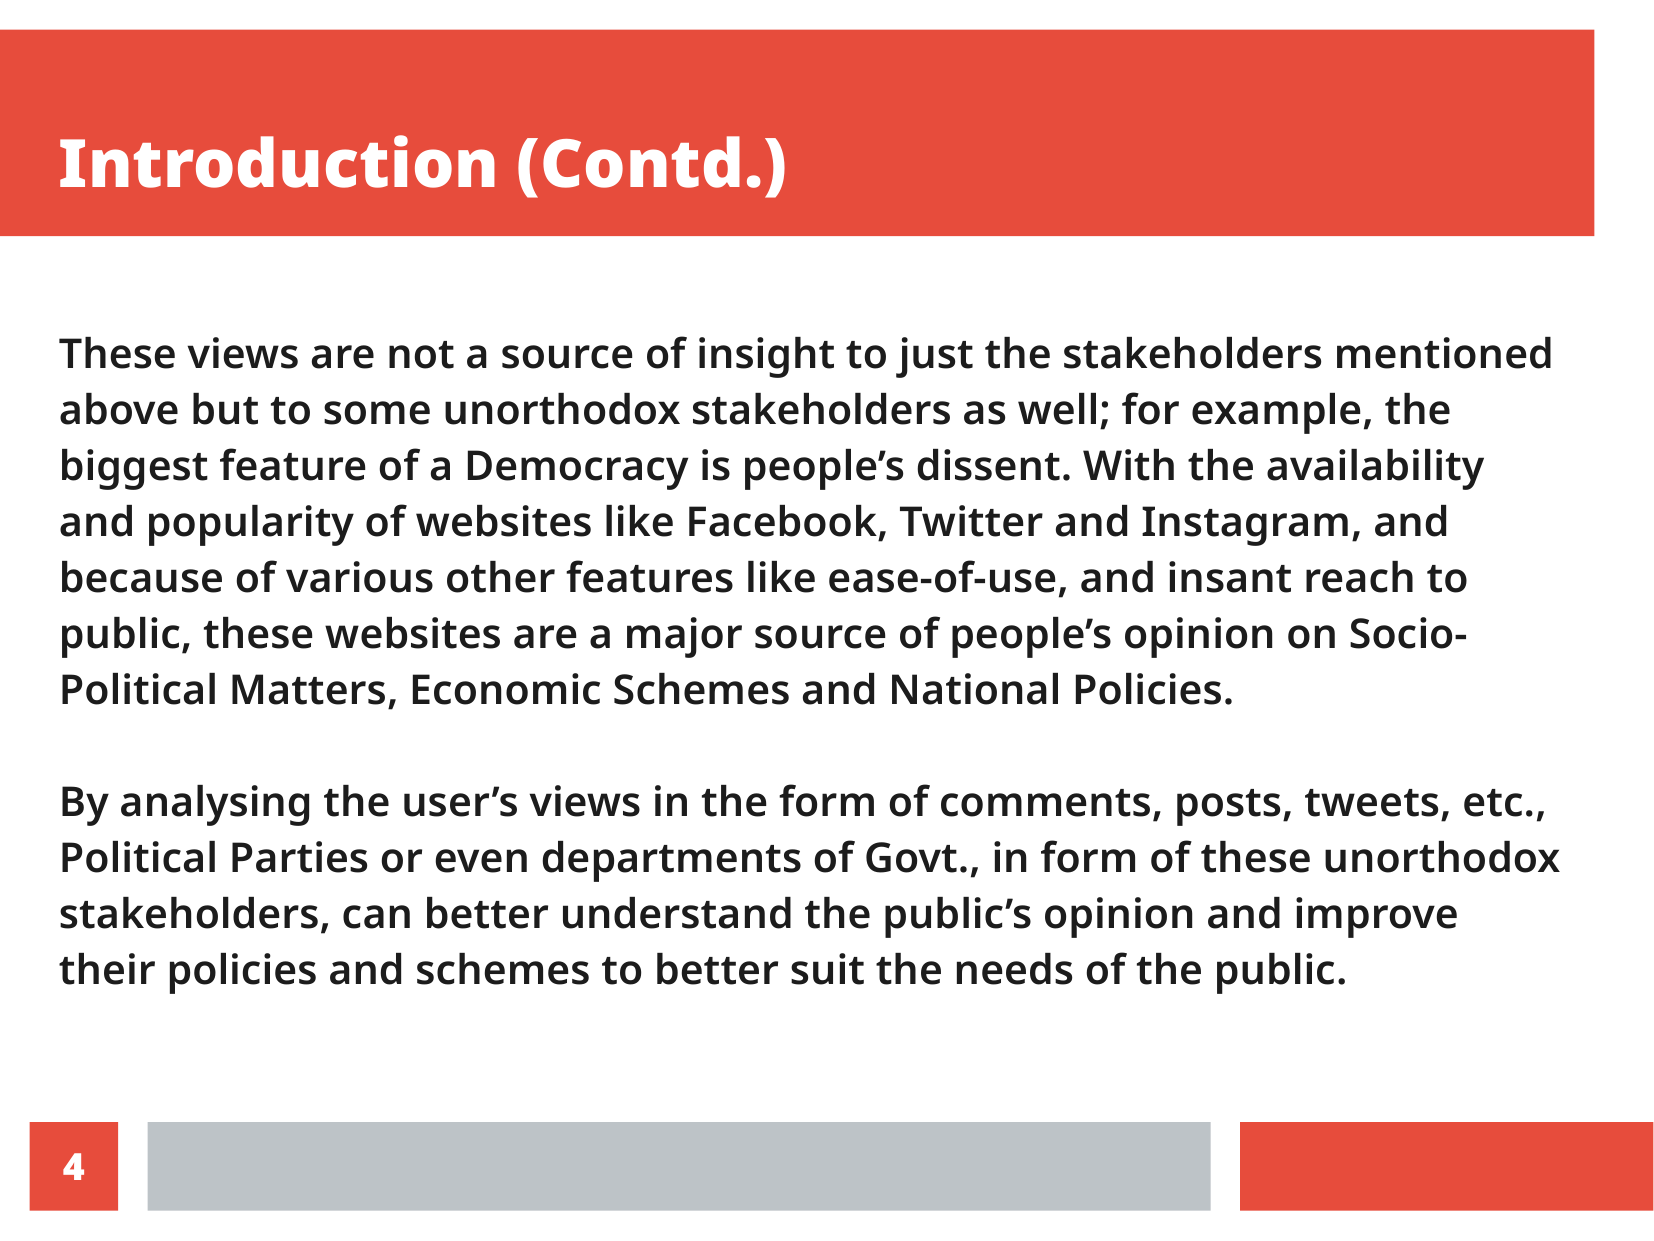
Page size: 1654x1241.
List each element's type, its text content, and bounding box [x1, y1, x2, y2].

list These views are not a source of insight to just the stakeholders mentioned above but to some unorthodox stakeholders as well; for example, the biggest feature of a Democracy is people’s dissent. With the availability and popularity of websites like Facebook, Twitter and Instagram, and because of various other features like ease-of-use, and insant reach to public, these websites are a major source of people’s opinion on Socio-Political Matters, Economic Schemes and National Policies. By analysing the user’s views in the form of comments, posts, tweets, etc., Political Parties or even departments of Govt., in form of these unorthodox stakeholders, can better understand the public’s opinion and improve their policies and schemes to better suit the needs of the public. [59, 324, 1565, 1093]
title Introduction (Contd.) [59, 59, 1595, 207]
